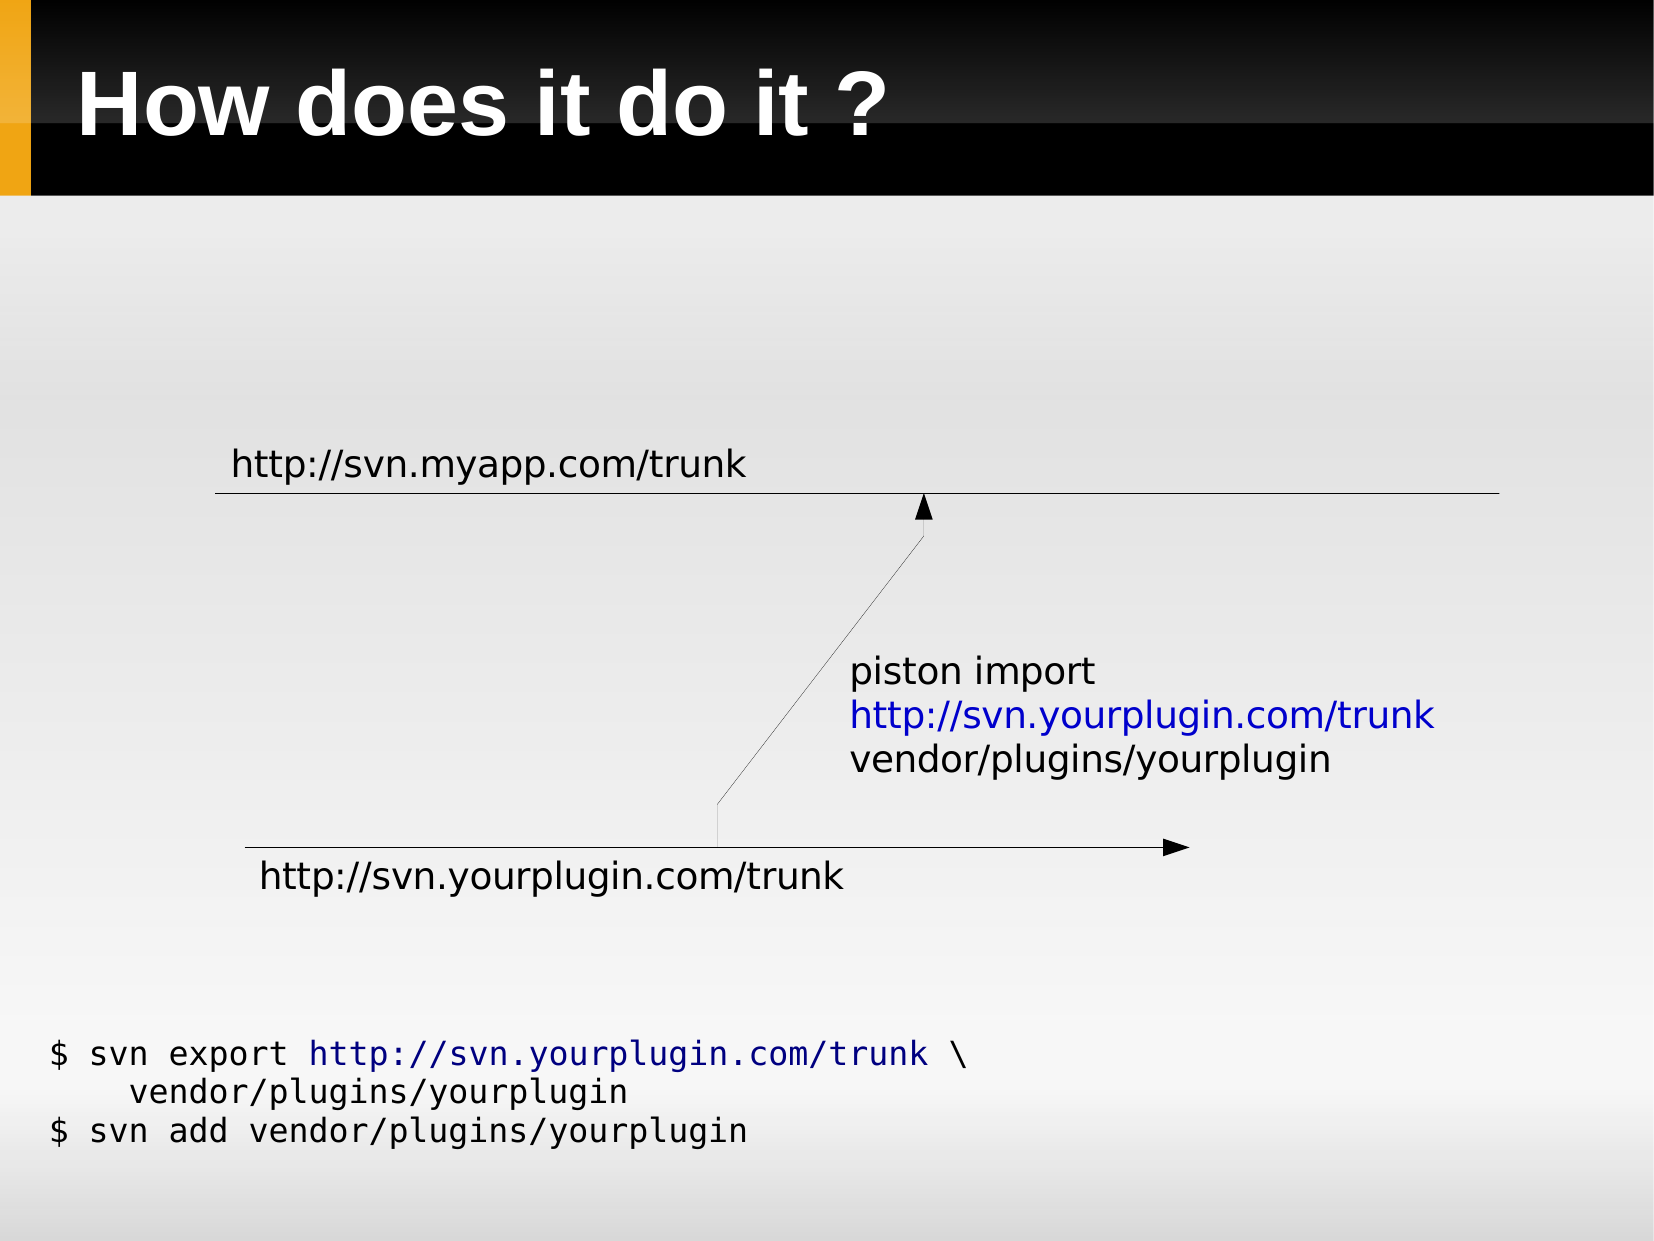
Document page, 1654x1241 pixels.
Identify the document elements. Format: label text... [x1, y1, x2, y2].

text_box $ svn export http://svn.yourplugin.com/trunk \ vendor/plugins/yourplugin $ svn add vendor/plugins/yourplugin [33, 1026, 1611, 1158]
picture [0, 0, 1654, 1241]
title How does it do it ? [76, 0, 1565, 208]
chart [11, 118, 1500, 938]
